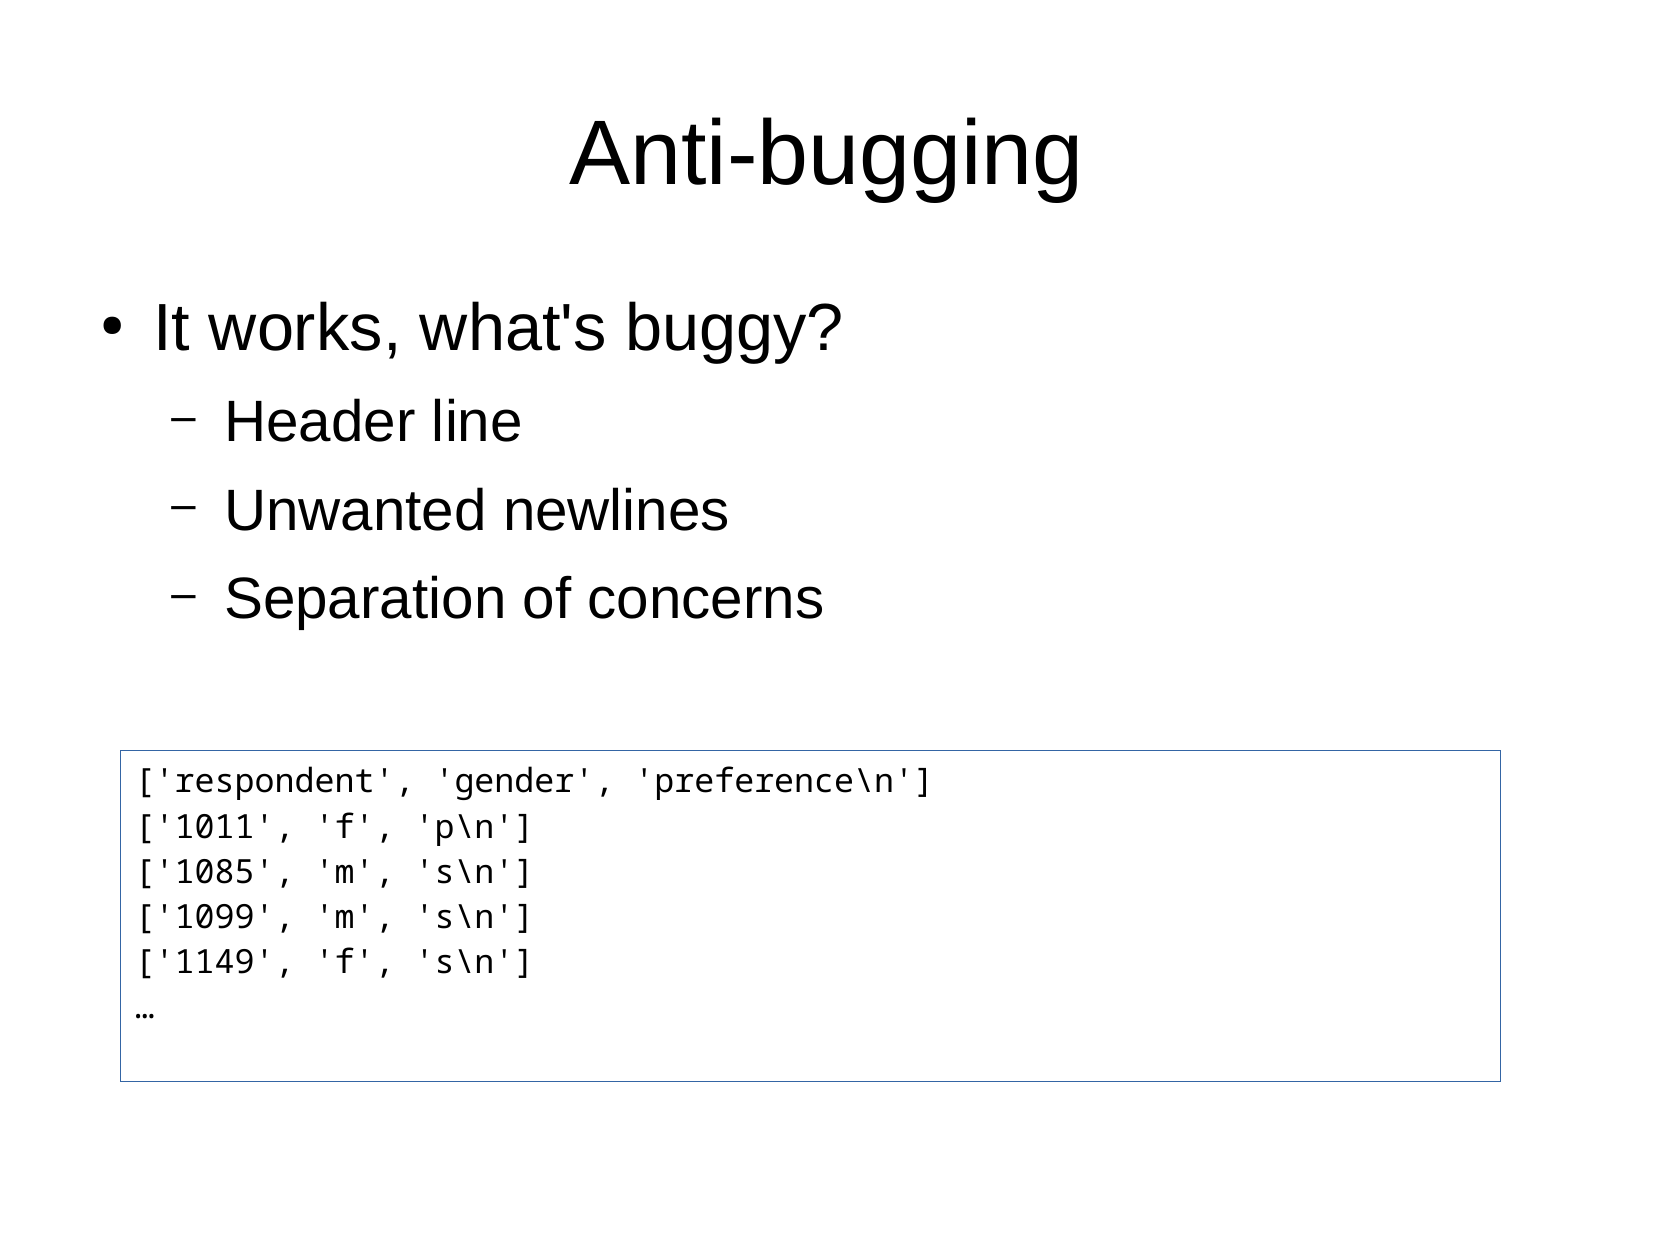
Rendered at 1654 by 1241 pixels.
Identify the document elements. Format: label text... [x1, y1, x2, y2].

list It works, what's buggy? Header line Unwanted newlines Separation of concerns [82, 290, 1571, 1010]
text_box ['respondent', 'gender', 'preference\n'] ['1011', 'f', 'p\n'] ['1085', 'm', 's\n'] ['1099', 'm', 's\n'] ['1149', 'f', 's\n'] … [120, 750, 1501, 1038]
title Anti-bugging [82, 49, 1571, 257]
